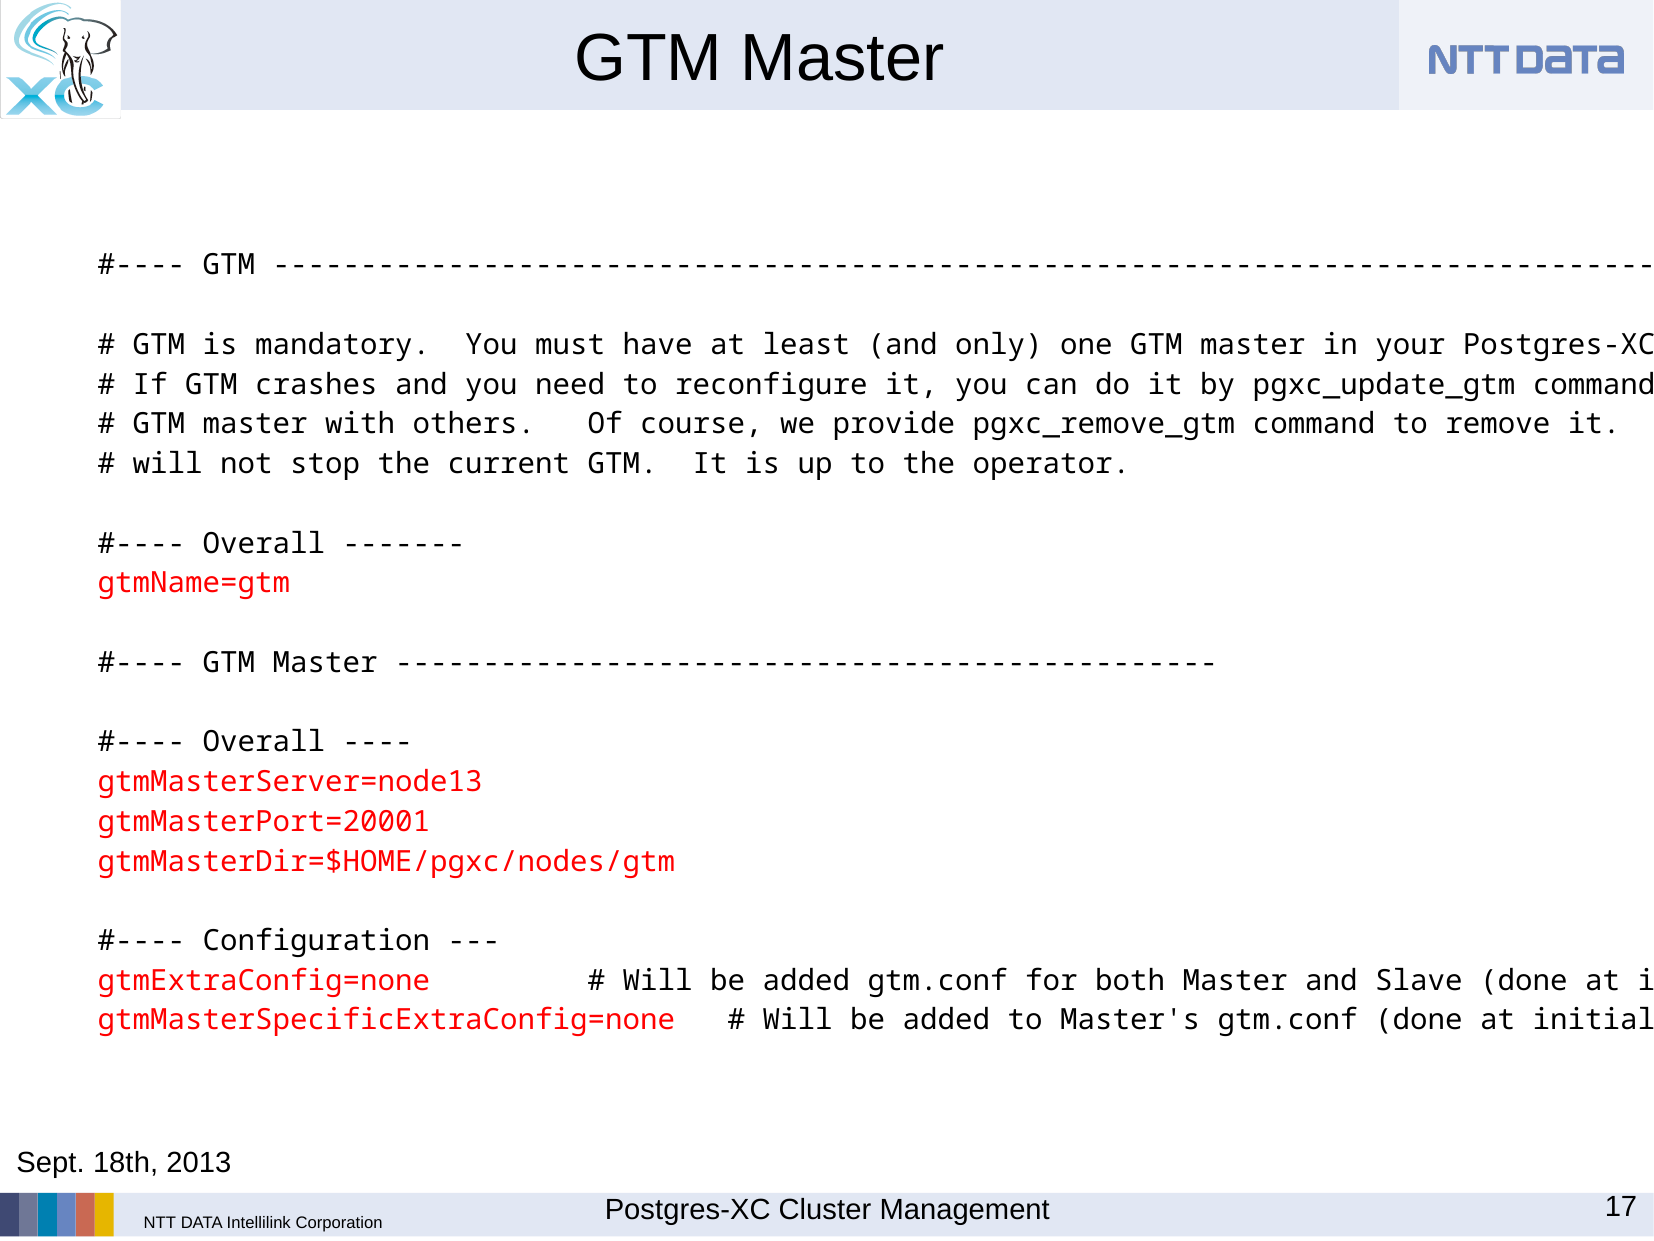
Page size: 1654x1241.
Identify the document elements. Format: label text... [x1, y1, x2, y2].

title GTM Master [120, 3, 1399, 110]
text_box #---- GTM ------------------------------------------------------------------------------------ # GTM is mandatory. You must have at least (and only) one GTM master in your Postgres-XC cluster. # If GTM crashes and you need to reconfigure it, you can do it by pgxc_update_gtm command to update # GTM master with others. Of course, we provide pgxc_remove_gtm command to remove it. This command # will not stop the current GTM. It is up to the operator. #---- Overall ------- gtmName=gtm #---- GTM Master ----------------------------------------------- #---- Overall ---- gtmMasterServer=node13 gtmMasterPort=20001 gtmMasterDir=$HOME/pgxc/nodes/gtm #---- Configuration --- gtmExtraConfig=none # Will be added gtm.conf for both Master and Slave (done at initilization only) gtmMasterSpecificExtraConfig=none # Will be added to Master's gtm.conf (done at initialization only) [82, 236, 1617, 993]
picture [0, 0, 121, 119]
picture [1429, 45, 1624, 74]
